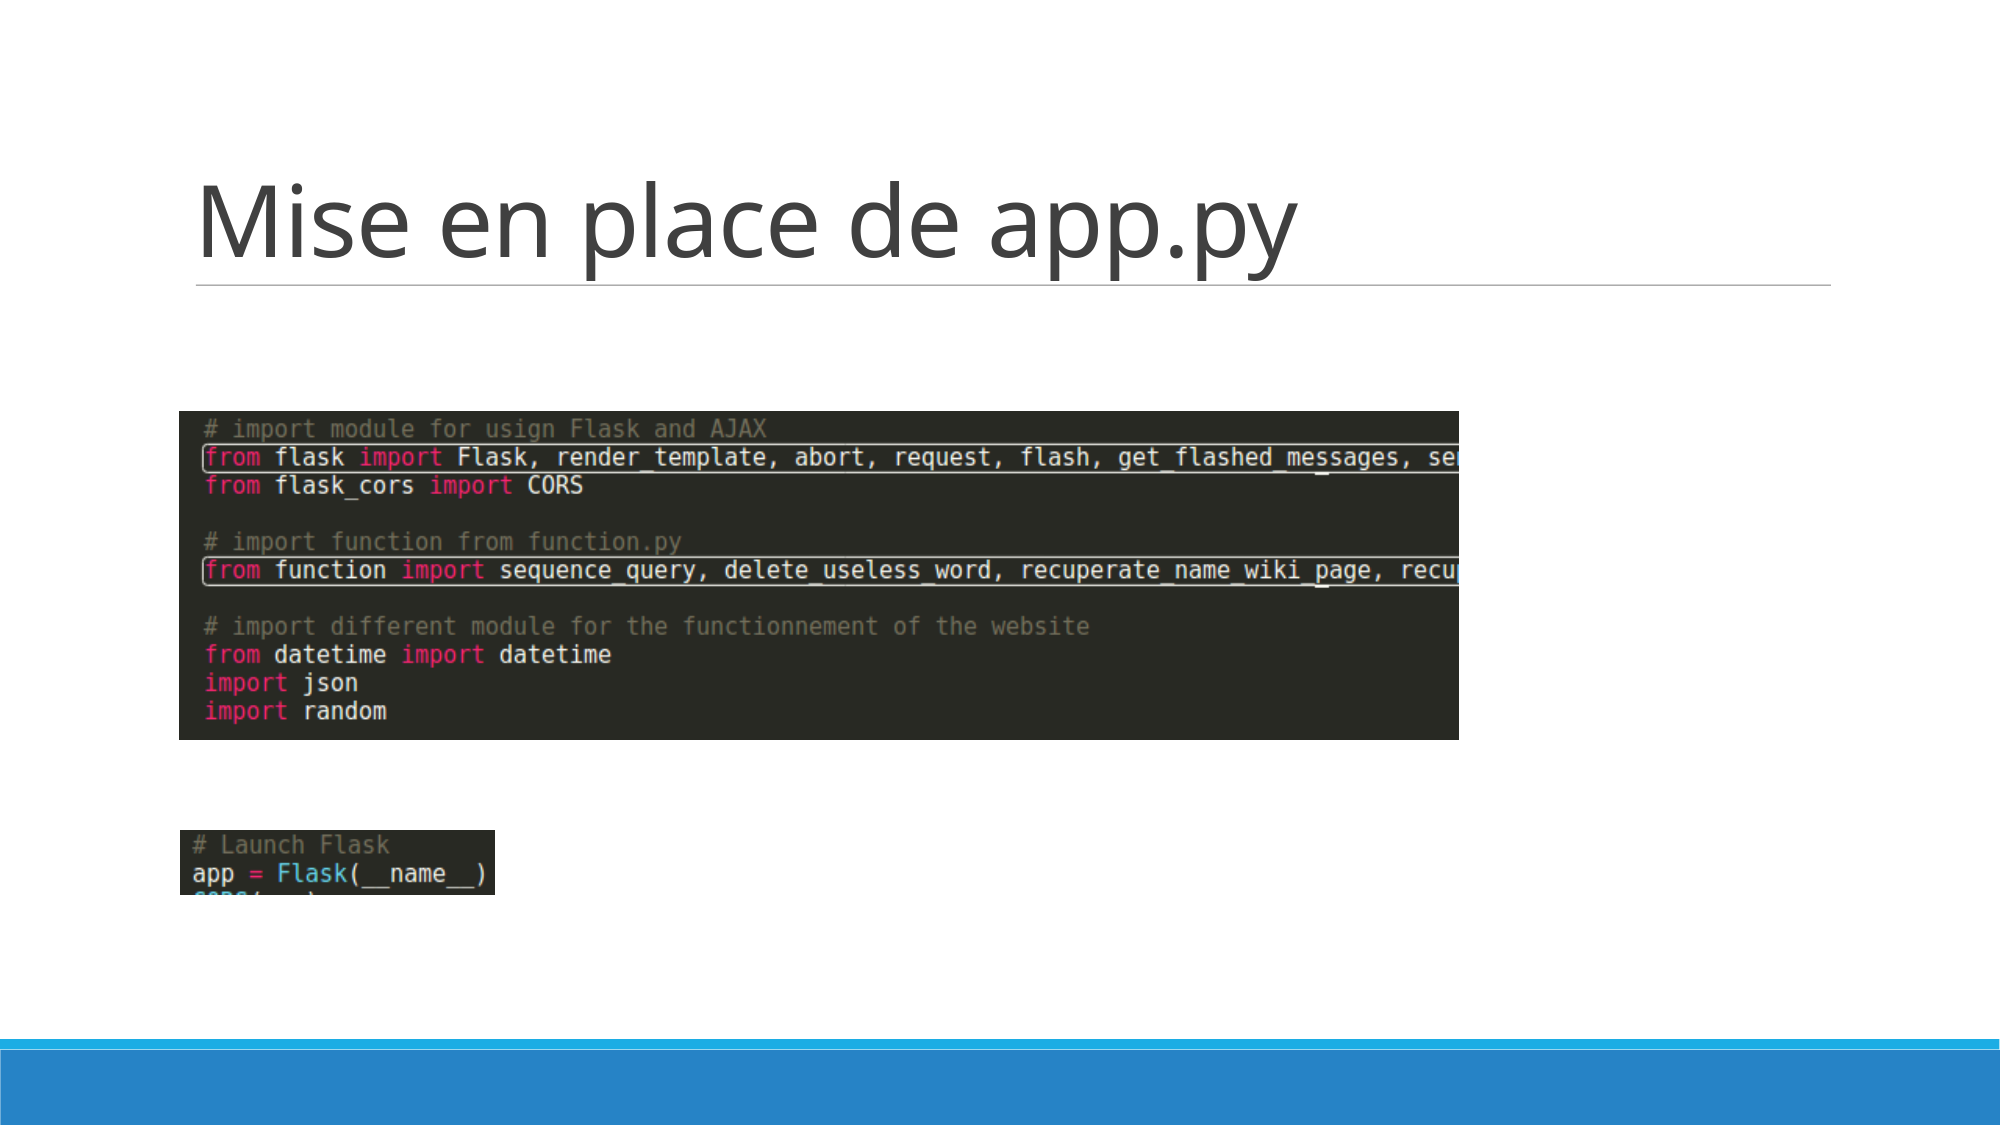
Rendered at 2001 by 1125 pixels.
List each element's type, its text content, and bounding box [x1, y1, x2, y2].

picture [179, 411, 1459, 740]
text_box Mise en place de app.py [180, 47, 1830, 285]
picture [180, 830, 495, 895]
